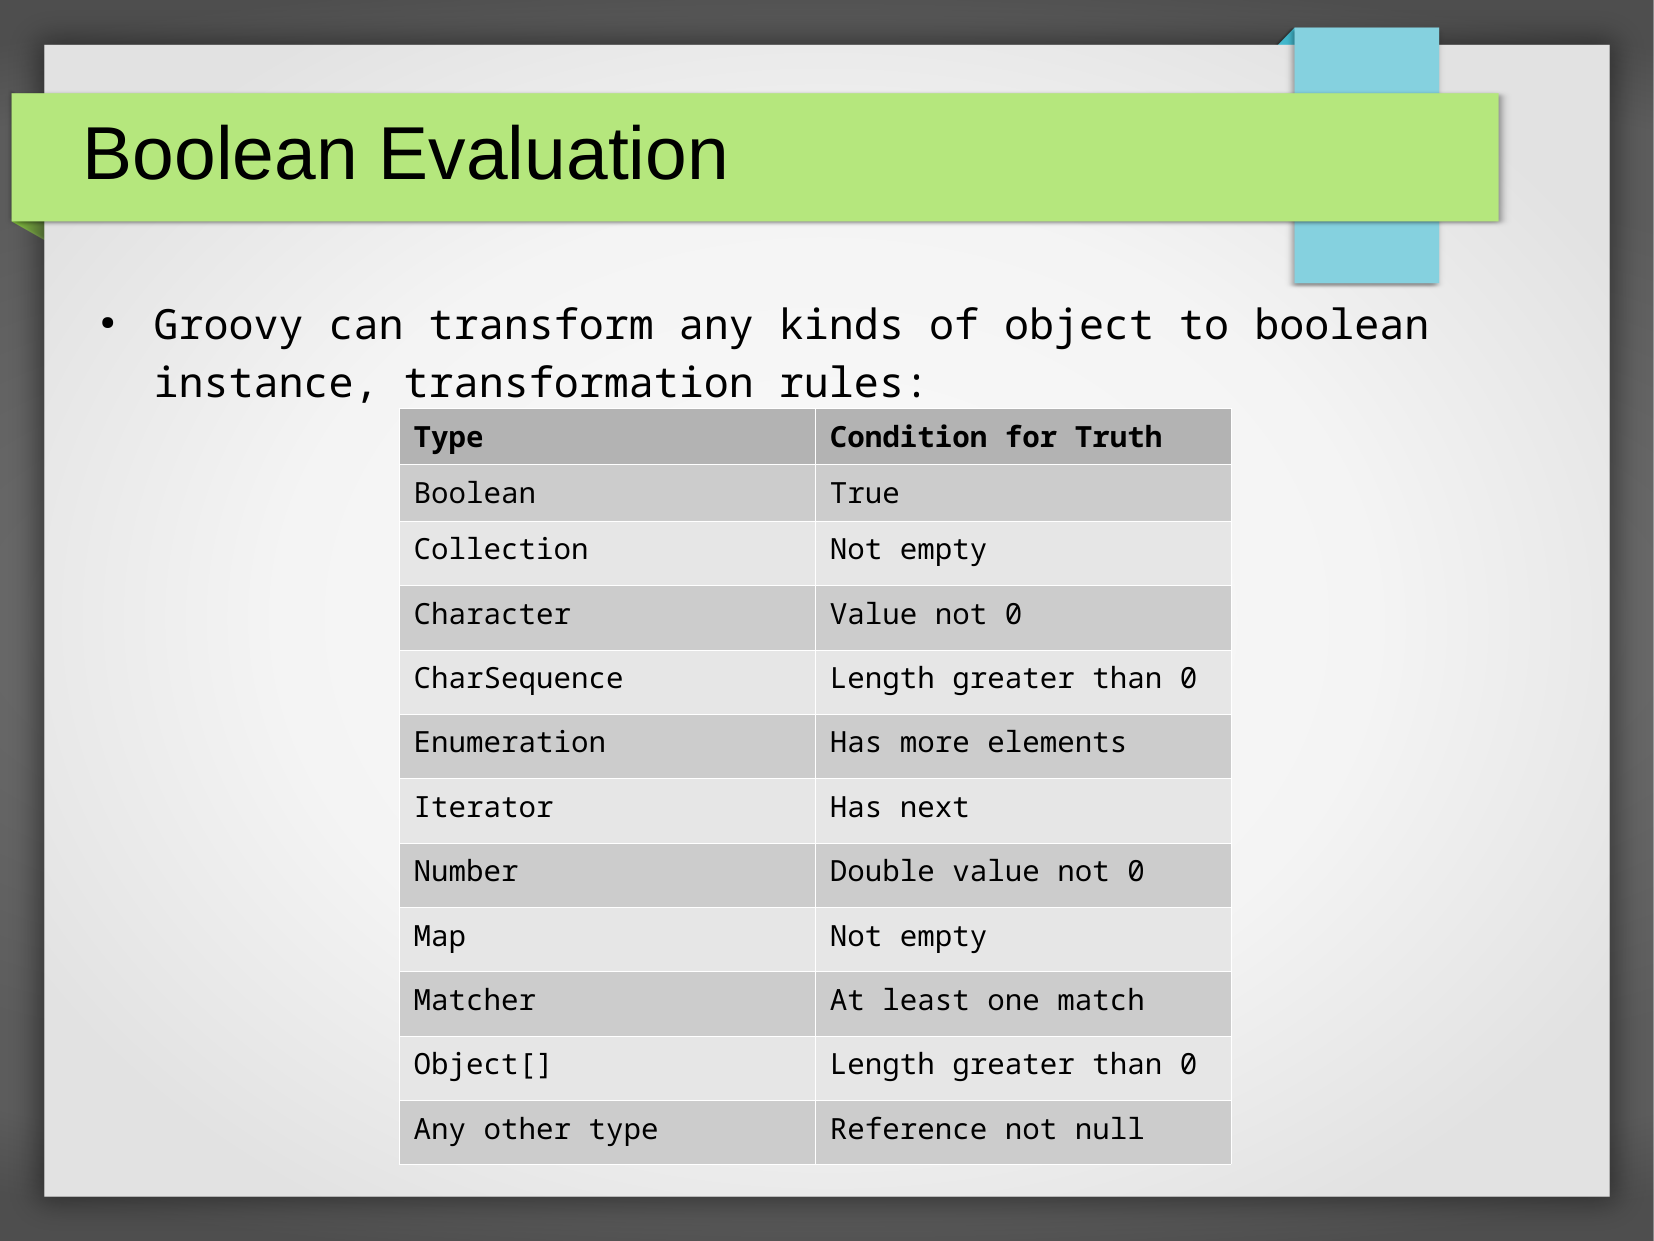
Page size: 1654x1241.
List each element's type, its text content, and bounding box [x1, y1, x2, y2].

table_cell Value not 0 [816, 586, 1231, 650]
table_cell Enumeration [400, 715, 815, 778]
title Boolean Evaluation [82, 94, 1264, 213]
table_cell Length greater than 0 [816, 651, 1231, 714]
table_cell Any other type [400, 1101, 815, 1164]
table_cell Number [400, 844, 815, 907]
table_cell Has more elements [816, 715, 1231, 778]
table_cell CharSequence [400, 651, 815, 714]
table_cell Reference not null [816, 1101, 1231, 1164]
table_cell Not empty [816, 908, 1231, 971]
table_cell Object[] [400, 1037, 815, 1100]
table_cell True [816, 465, 1231, 521]
table_cell At least one match [816, 972, 1231, 1036]
table_cell Double value not 0 [816, 844, 1231, 907]
table_cell Map [400, 908, 815, 971]
table_cell Not empty [816, 522, 1231, 585]
list Groovy can transform any kinds of object to boolean instance, transformation rules: [82, 295, 1571, 1015]
picture [0, 0, 1654, 1241]
table_cell Character [400, 586, 815, 650]
table_cell Iterator [400, 779, 815, 843]
table_cell Length greater than 0 [816, 1037, 1231, 1100]
table_header Type [400, 409, 815, 464]
table_cell Boolean [400, 465, 815, 521]
table_cell Matcher [400, 972, 815, 1036]
table_cell Has next [816, 779, 1231, 843]
table_cell Collection [400, 522, 815, 585]
table_header Condition for Truth [816, 409, 1231, 464]
